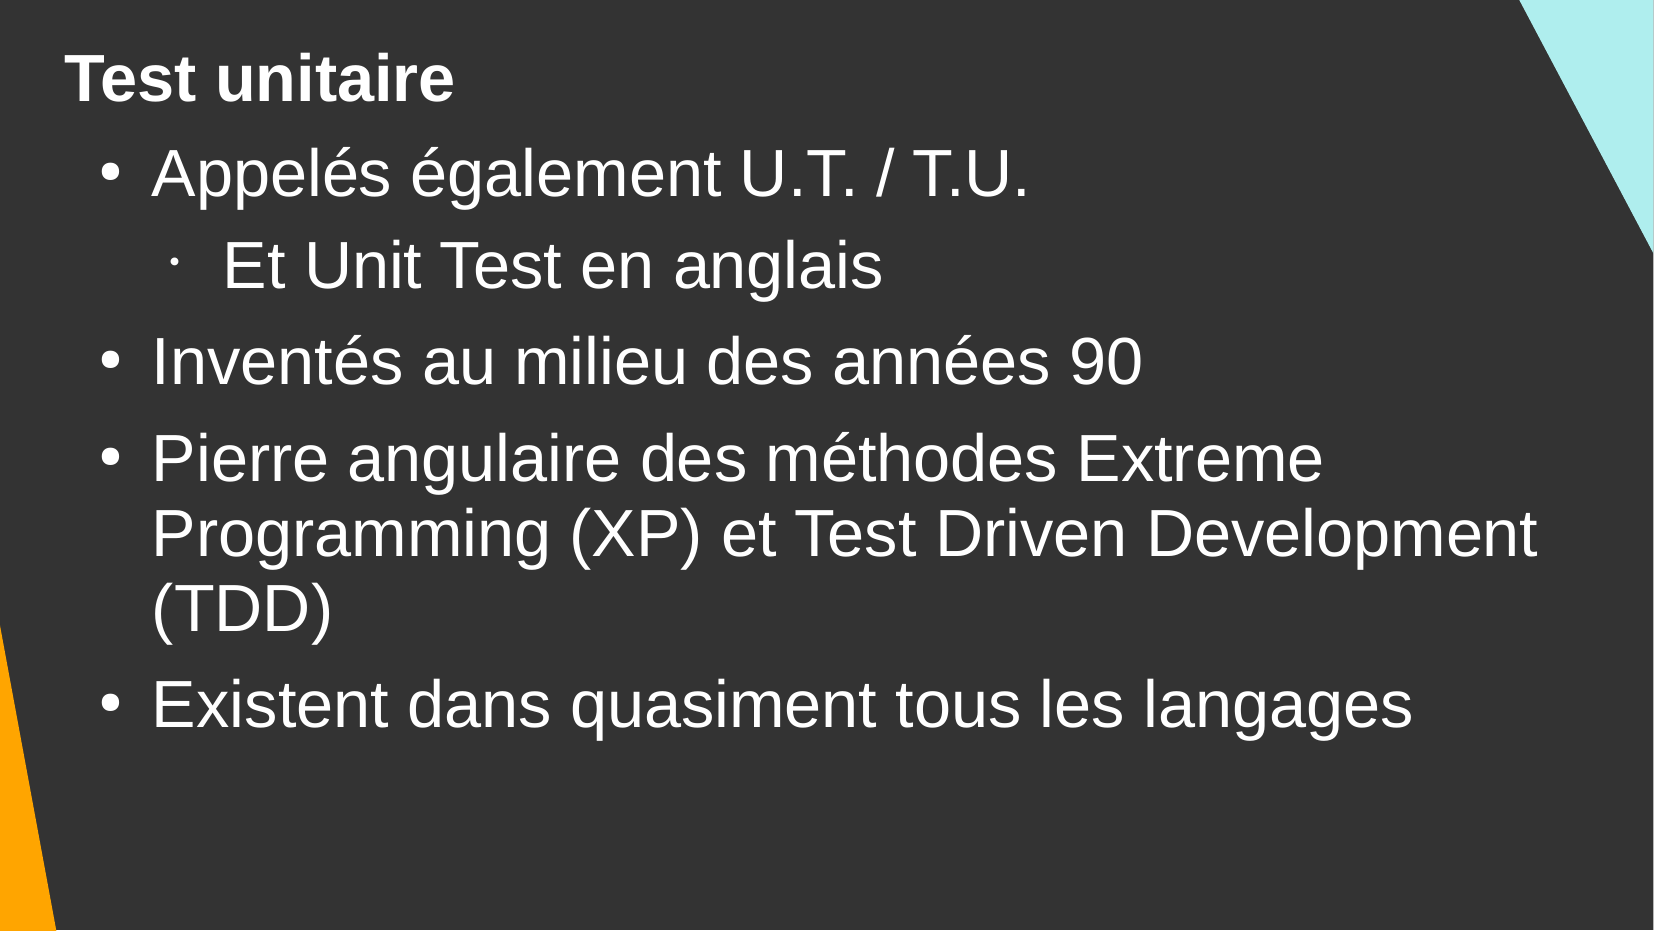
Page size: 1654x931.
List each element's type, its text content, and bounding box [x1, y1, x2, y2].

list Appelés également U.T. / T.U. Et Unit Test en anglais Inventés au milieu des années 90 Pierre angulaire des méthodes Extreme Programming (XP) et Test Driven Development (TDD) Existent dans quasiment tous les langages [80, 135, 1620, 745]
title Test unitaire [64, 40, 1635, 116]
text_box [0, 625, 57, 931]
text_box [1519, 0, 1654, 255]
